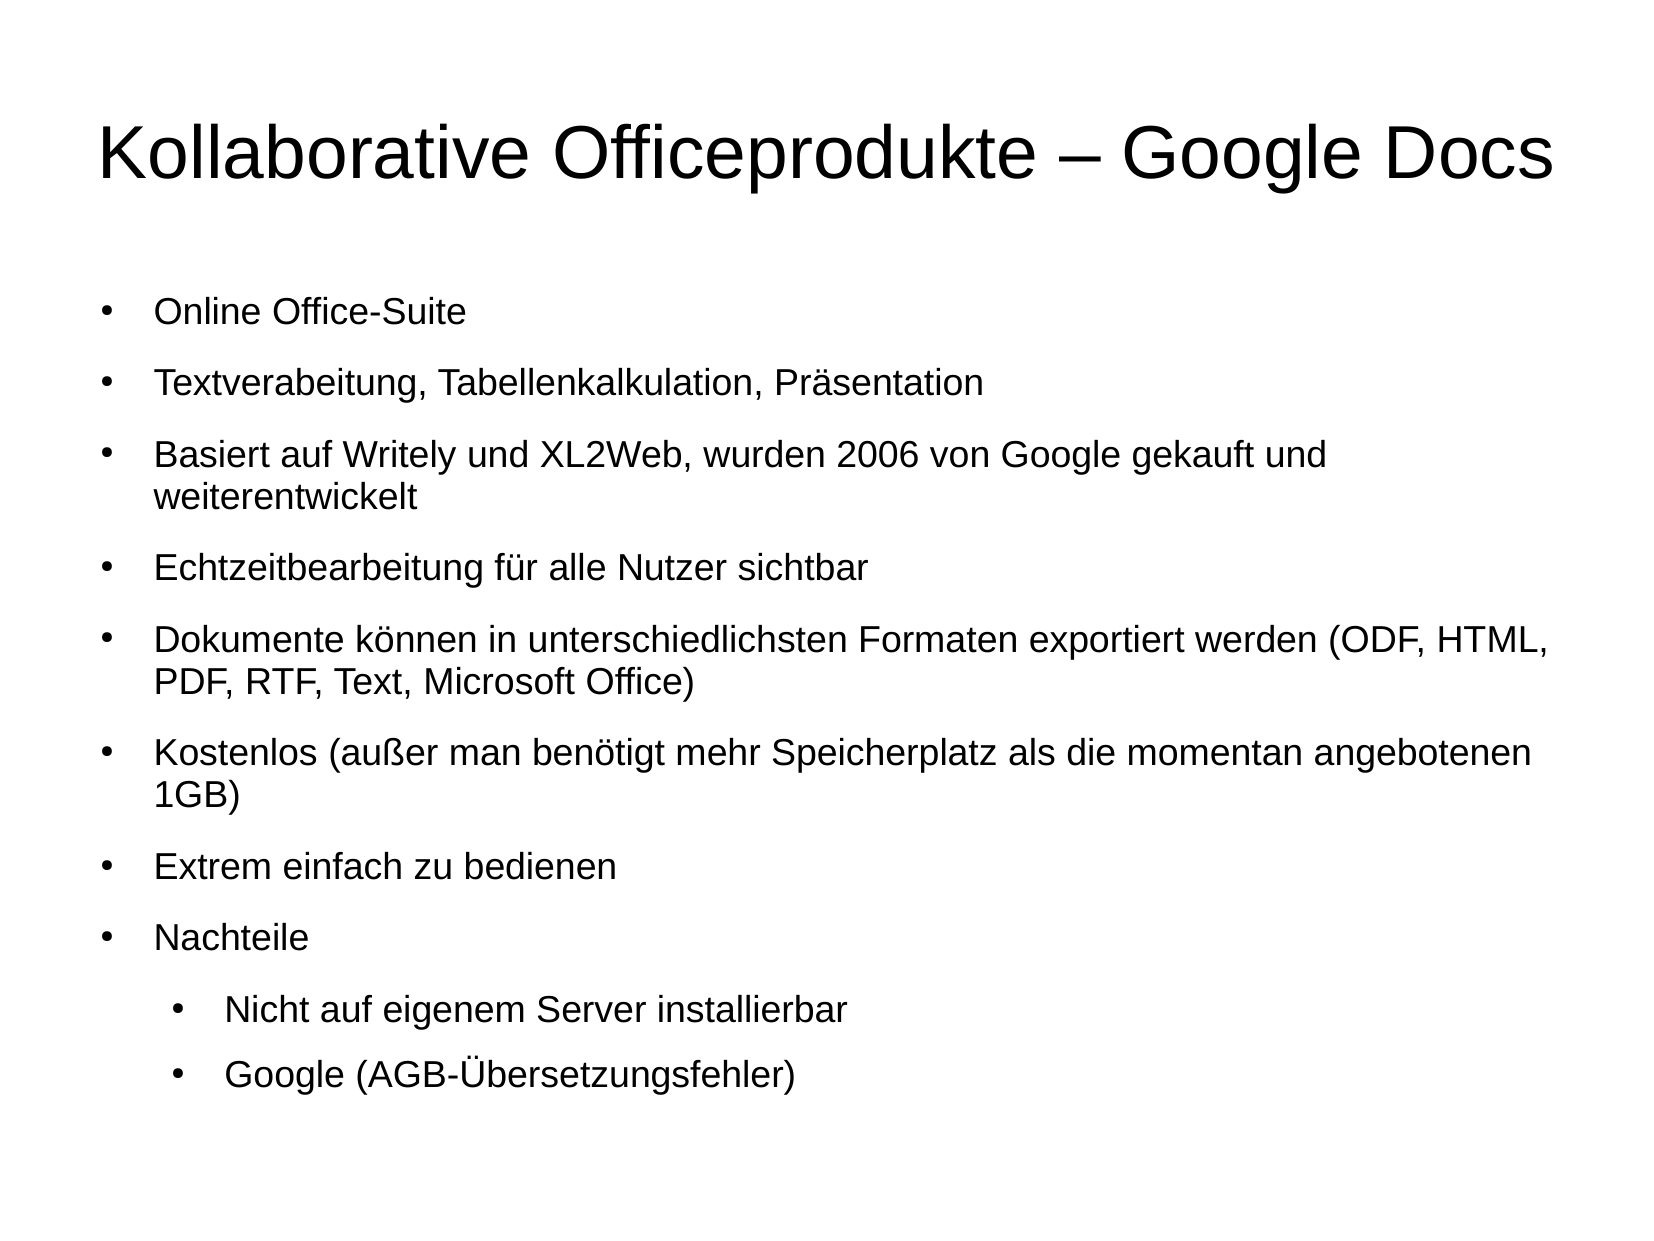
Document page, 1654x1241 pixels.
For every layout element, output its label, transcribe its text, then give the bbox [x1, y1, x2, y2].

title Kollaborative Officeprodukte – Google Docs [82, 49, 1571, 257]
list Online Office-Suite Textverabeitung, Tabellenkalkulation, Präsentation Basiert auf Writely und XL2Web, wurden 2006 von Google gekauft und weiterentwickelt Echtzeitbearbeitung für alle Nutzer sichtbar Dokumente können in unterschiedlichsten Formaten exportiert werden (ODF, HTML, PDF, RTF, Text, Microsoft Office) Kostenlos (außer man benötigt mehr Speicherplatz als die momentan angebotenen 1GB) Extrem einfach zu bedienen Nachteile Nicht auf eigenem Server installierbar Google (AGB-Übersetzungsfehler) [82, 290, 1571, 1109]
